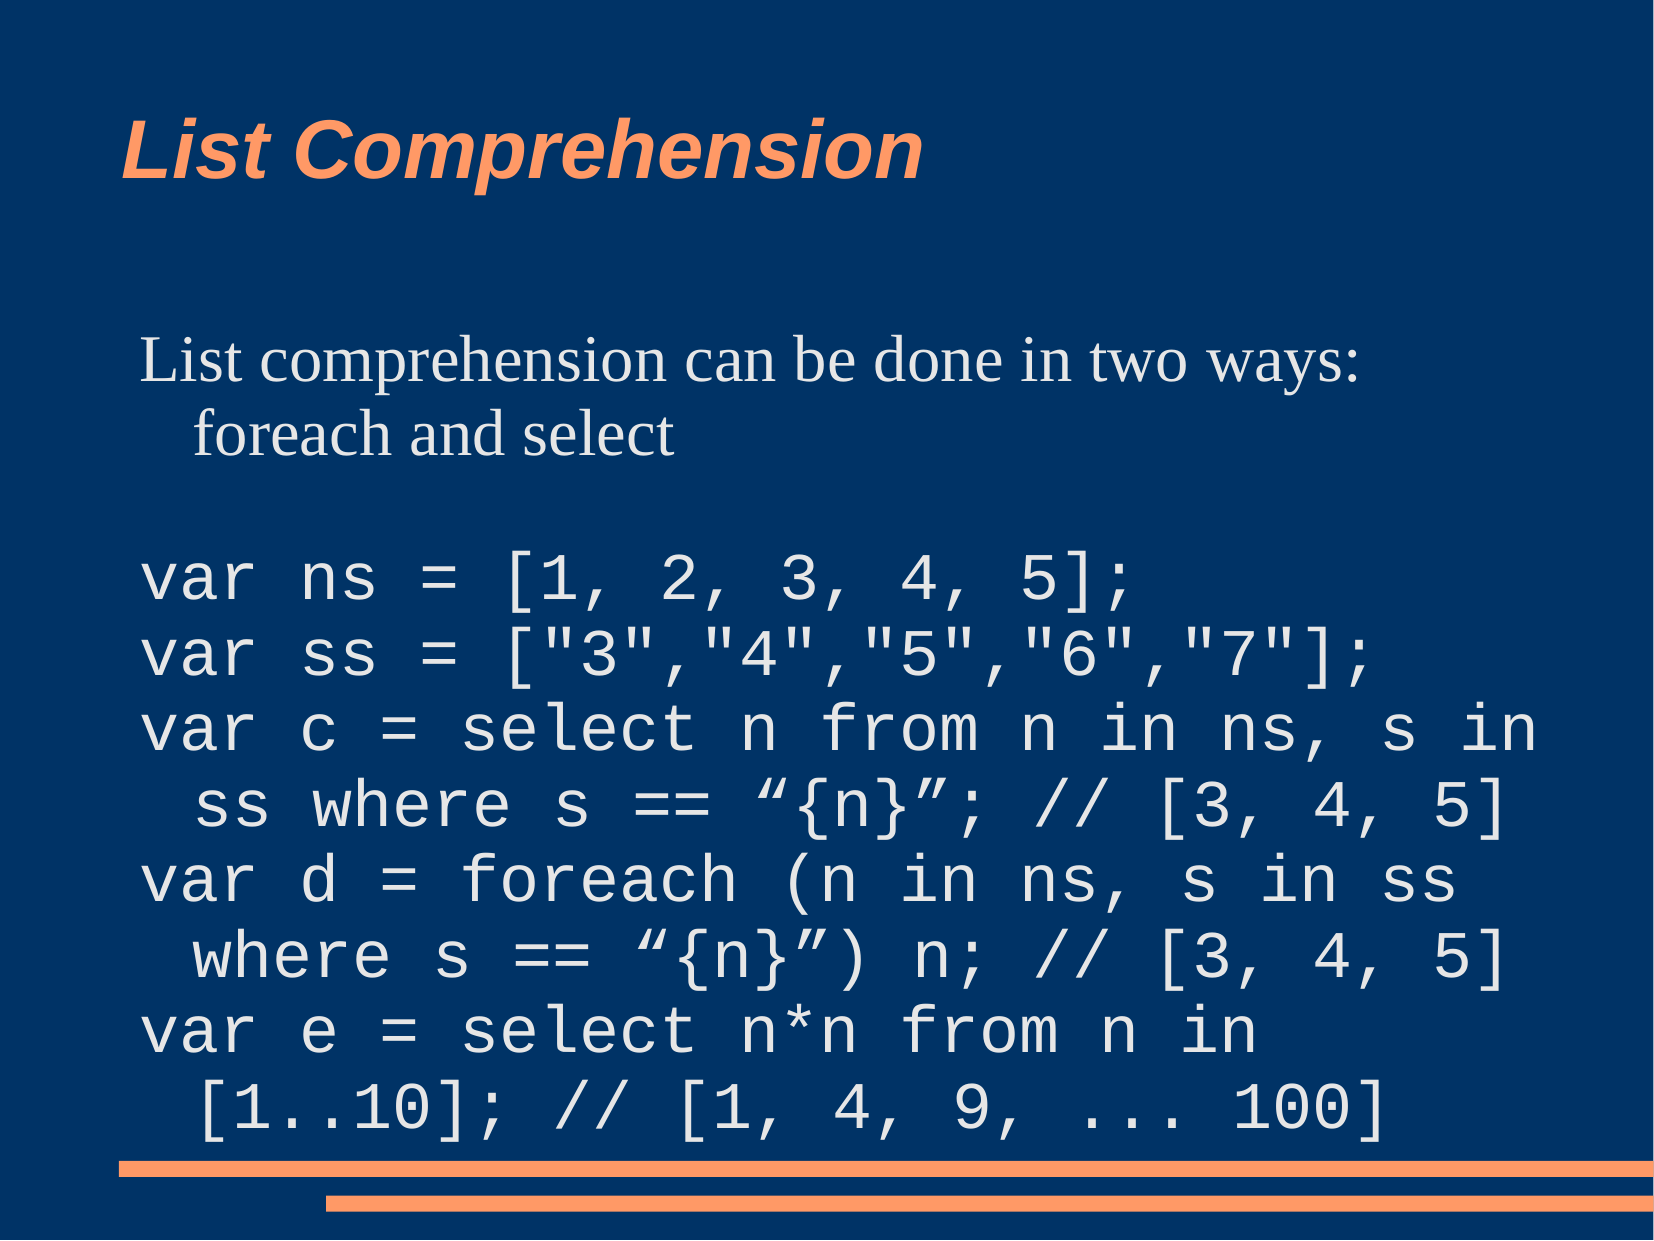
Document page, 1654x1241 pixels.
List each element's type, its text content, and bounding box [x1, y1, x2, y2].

list List comprehension can be done in two ways: foreach and select var ns = [1, 2, 3, 4, 5]; var ss = ["3","4","5","6","7"]; var c = select n from n in ns, s in ss where s == “{n}”; // [3, 4, 5] var d = foreach (n in ns, s in ss where s == “{n}”) n; // [3, 4, 5] var e = select n*n from n in [1..10]; // [1, 4, 9, ... 100] [121, 322, 1561, 1149]
title List Comprehension [121, 46, 1534, 254]
